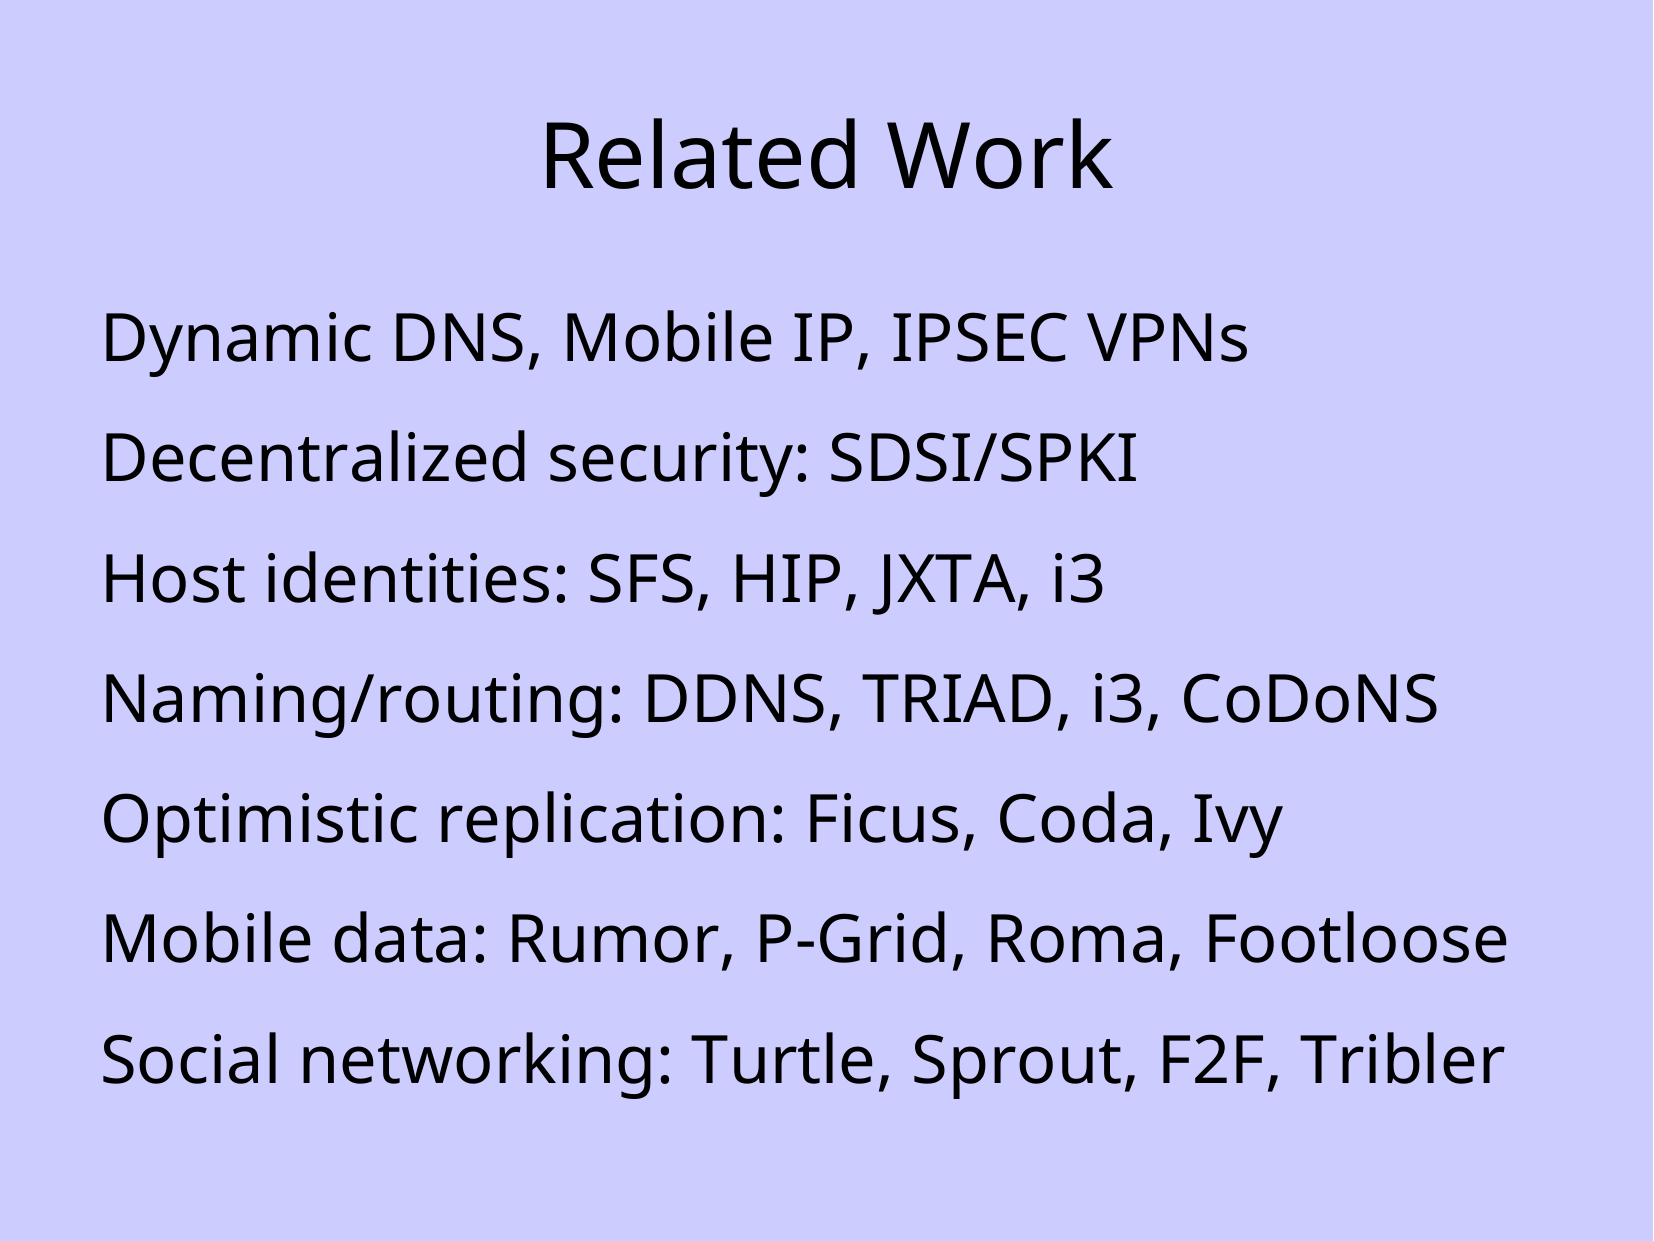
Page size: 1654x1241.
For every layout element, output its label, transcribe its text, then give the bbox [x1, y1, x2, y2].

title Related Work [82, 56, 1571, 250]
list Dynamic DNS, Mobile IP, IPSEC VPNs Decentralized security: SDSI/SPKI Host identities: SFS, HIP, JXTA, i3 Naming/routing: DDNS, TRIAD, i3, CoDoNS Optimistic replication: Ficus, Coda, Ivy Mobile data: Rumor, P-Grid, Roma, Footloose Social networking: Turtle, Sprout, F2F, Tribler [82, 290, 1571, 1095]
